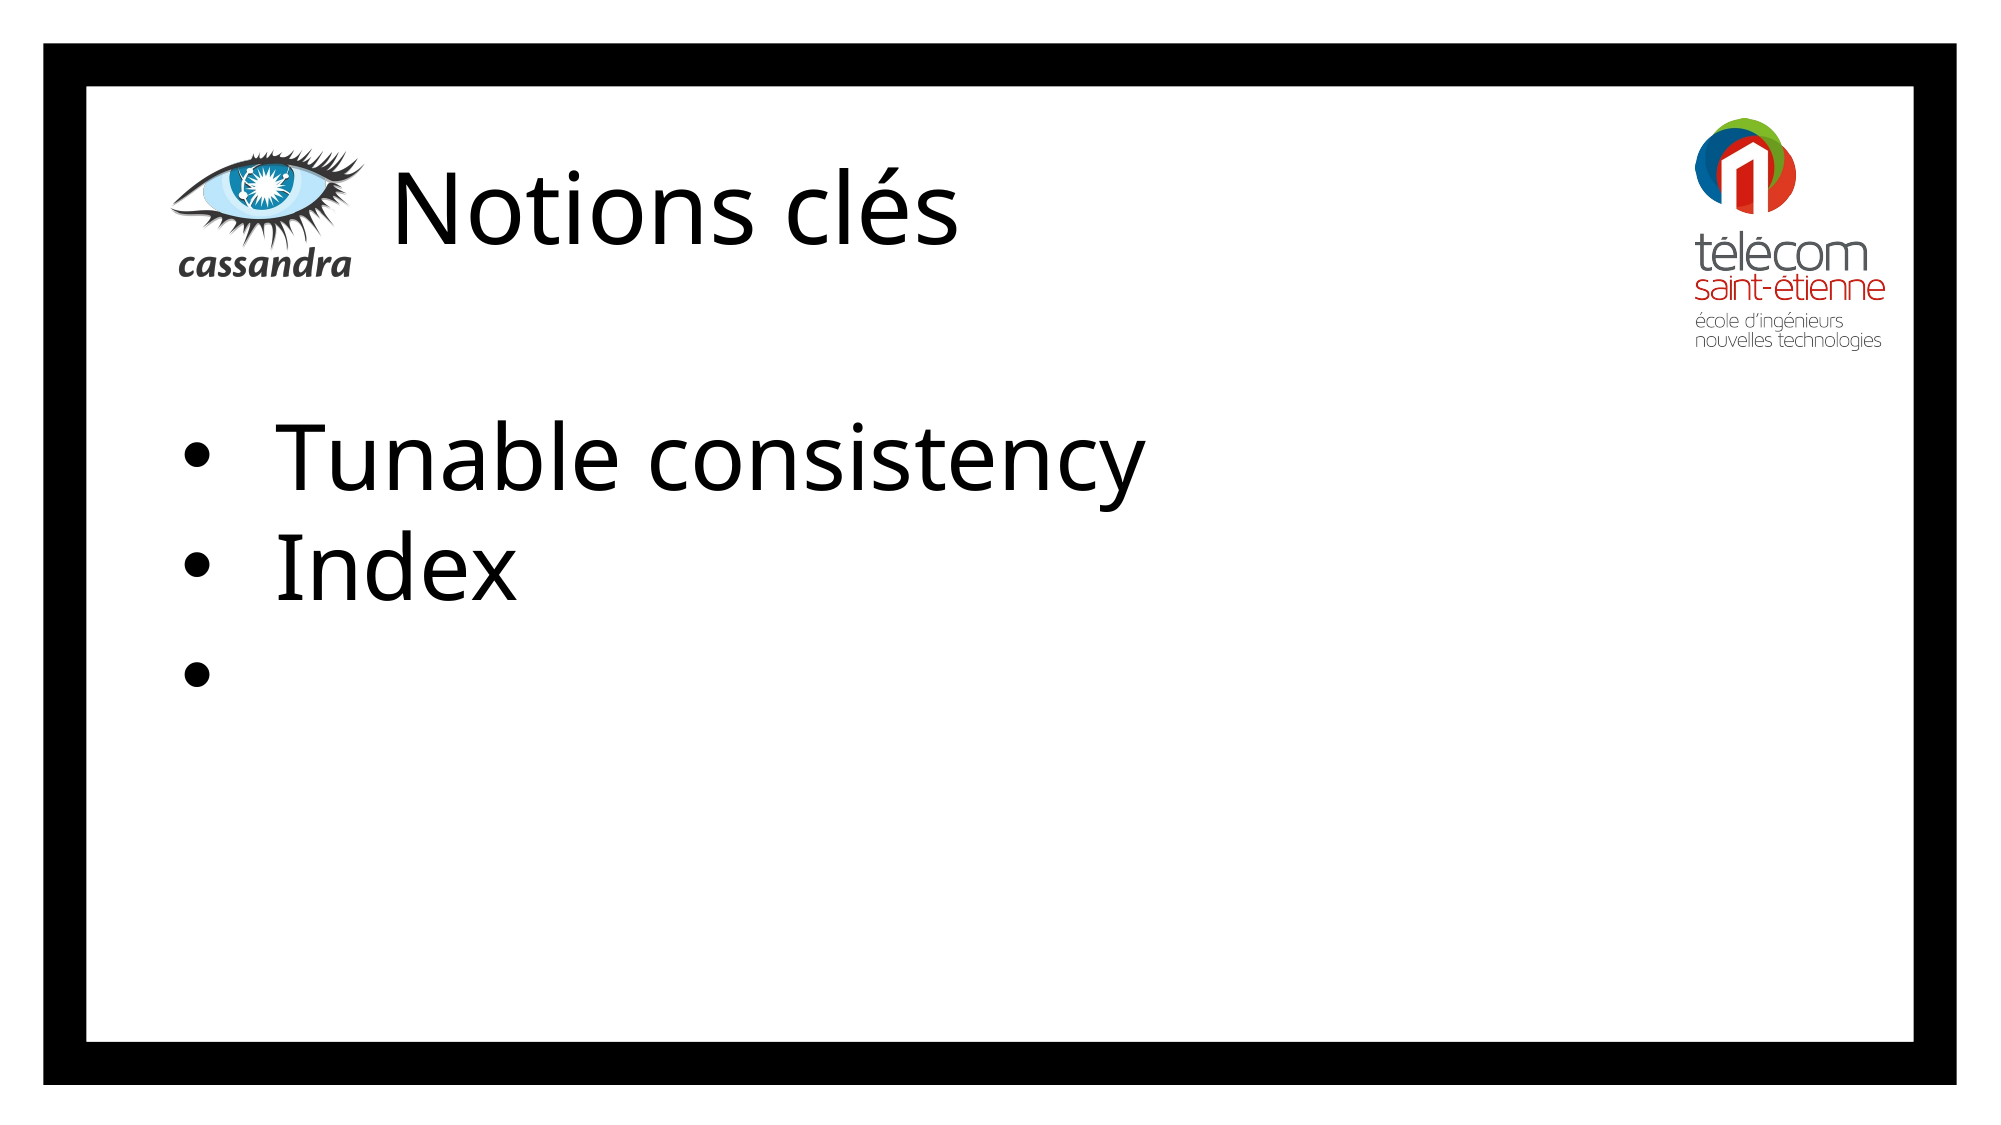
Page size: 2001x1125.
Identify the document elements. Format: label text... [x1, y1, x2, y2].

title Notions clés [369, 138, 1849, 304]
picture [166, 144, 368, 280]
text_box Tunable consistency Index [166, 391, 1849, 786]
picture [1715, 134, 1730, 138]
picture [1695, 118, 1885, 351]
